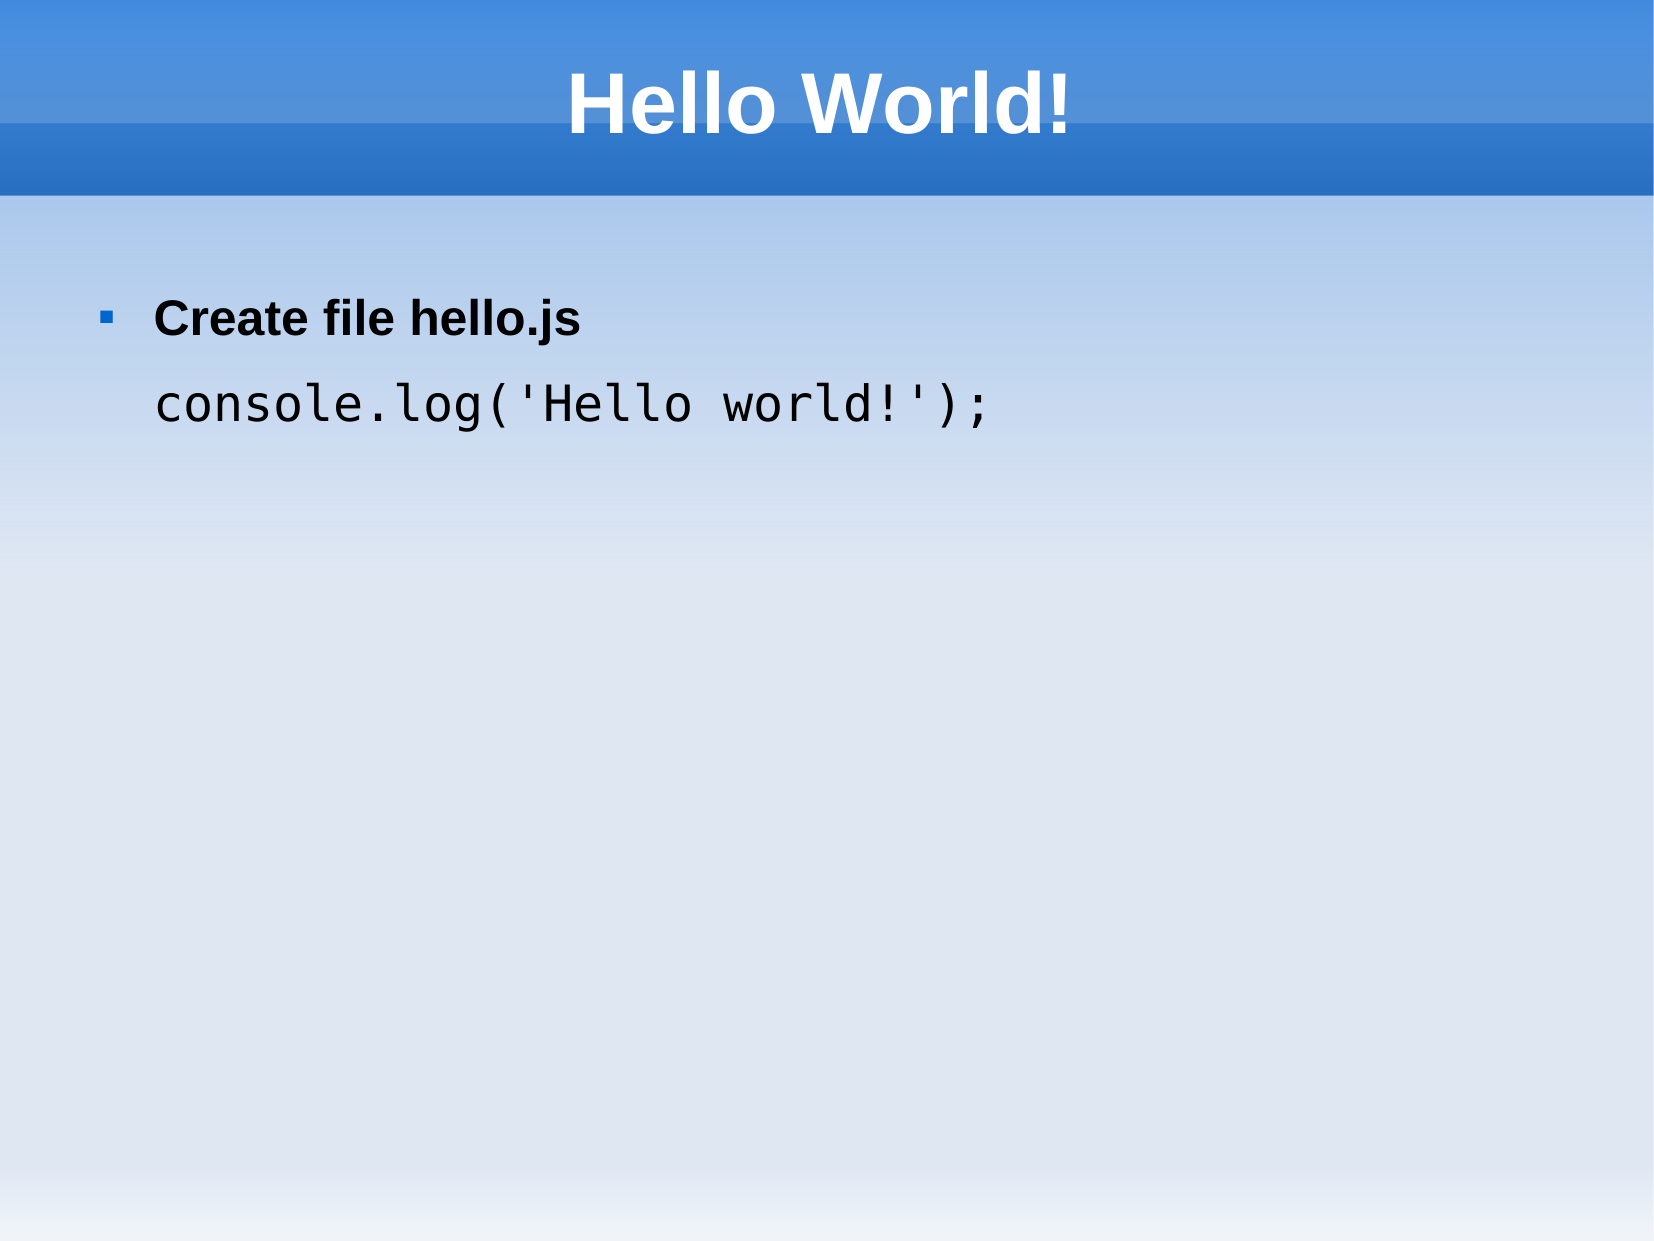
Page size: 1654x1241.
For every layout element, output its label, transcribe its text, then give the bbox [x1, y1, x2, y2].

picture [0, 0, 1654, 1241]
title Hello World! [76, 0, 1565, 208]
list Create file hello.js console.log('Hello world!'); [82, 290, 1571, 1109]
